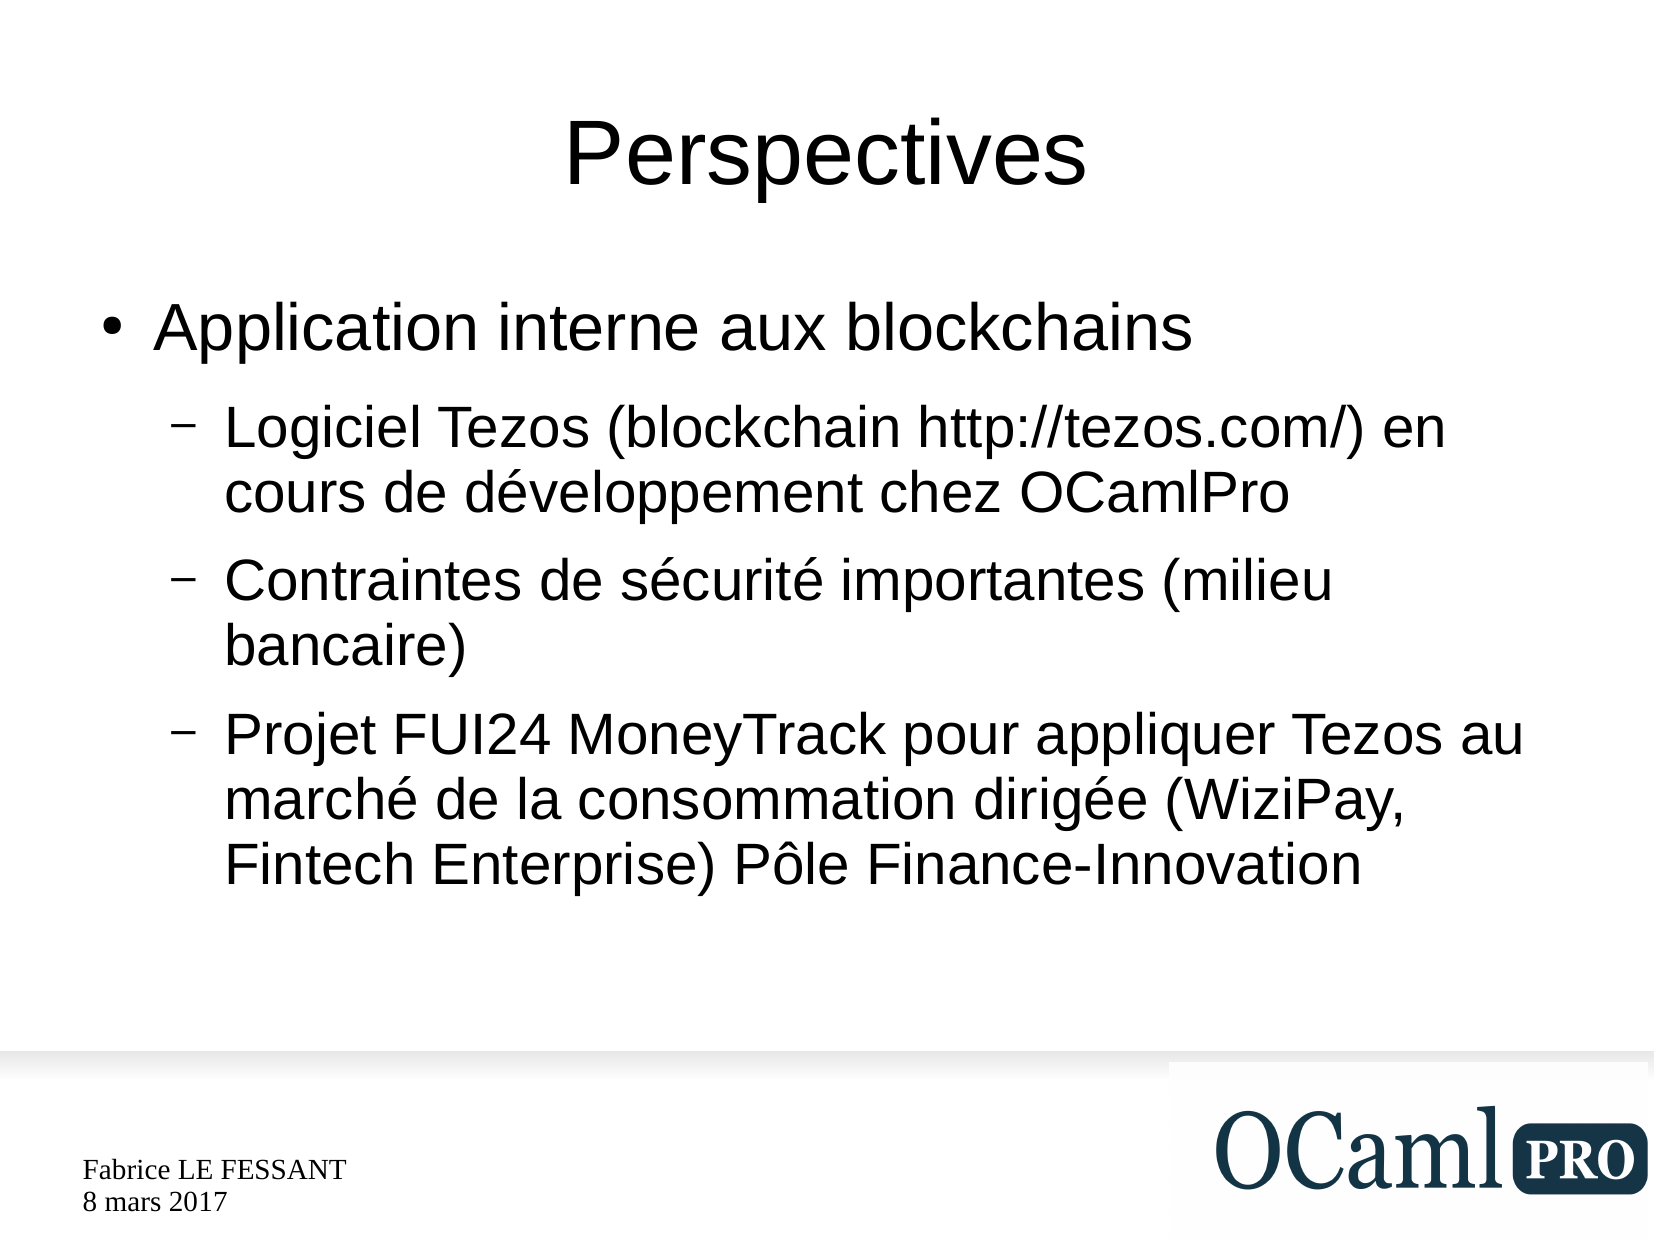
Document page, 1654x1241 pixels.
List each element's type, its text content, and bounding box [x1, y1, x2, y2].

picture [1169, 1062, 1648, 1240]
title Perspectives [82, 49, 1571, 257]
list Application interne aux blockchains Logiciel Tezos (blockchain http://tezos.com/) en cours de développement chez OCamlPro Contraintes de sécurité importantes (milieu bancaire) Projet FUI24 MoneyTrack pour appliquer Tezos au marché de la consommation dirigée (WiziPay, Fintech Enterprise) Pôle Finance-Innovation [82, 290, 1538, 1010]
